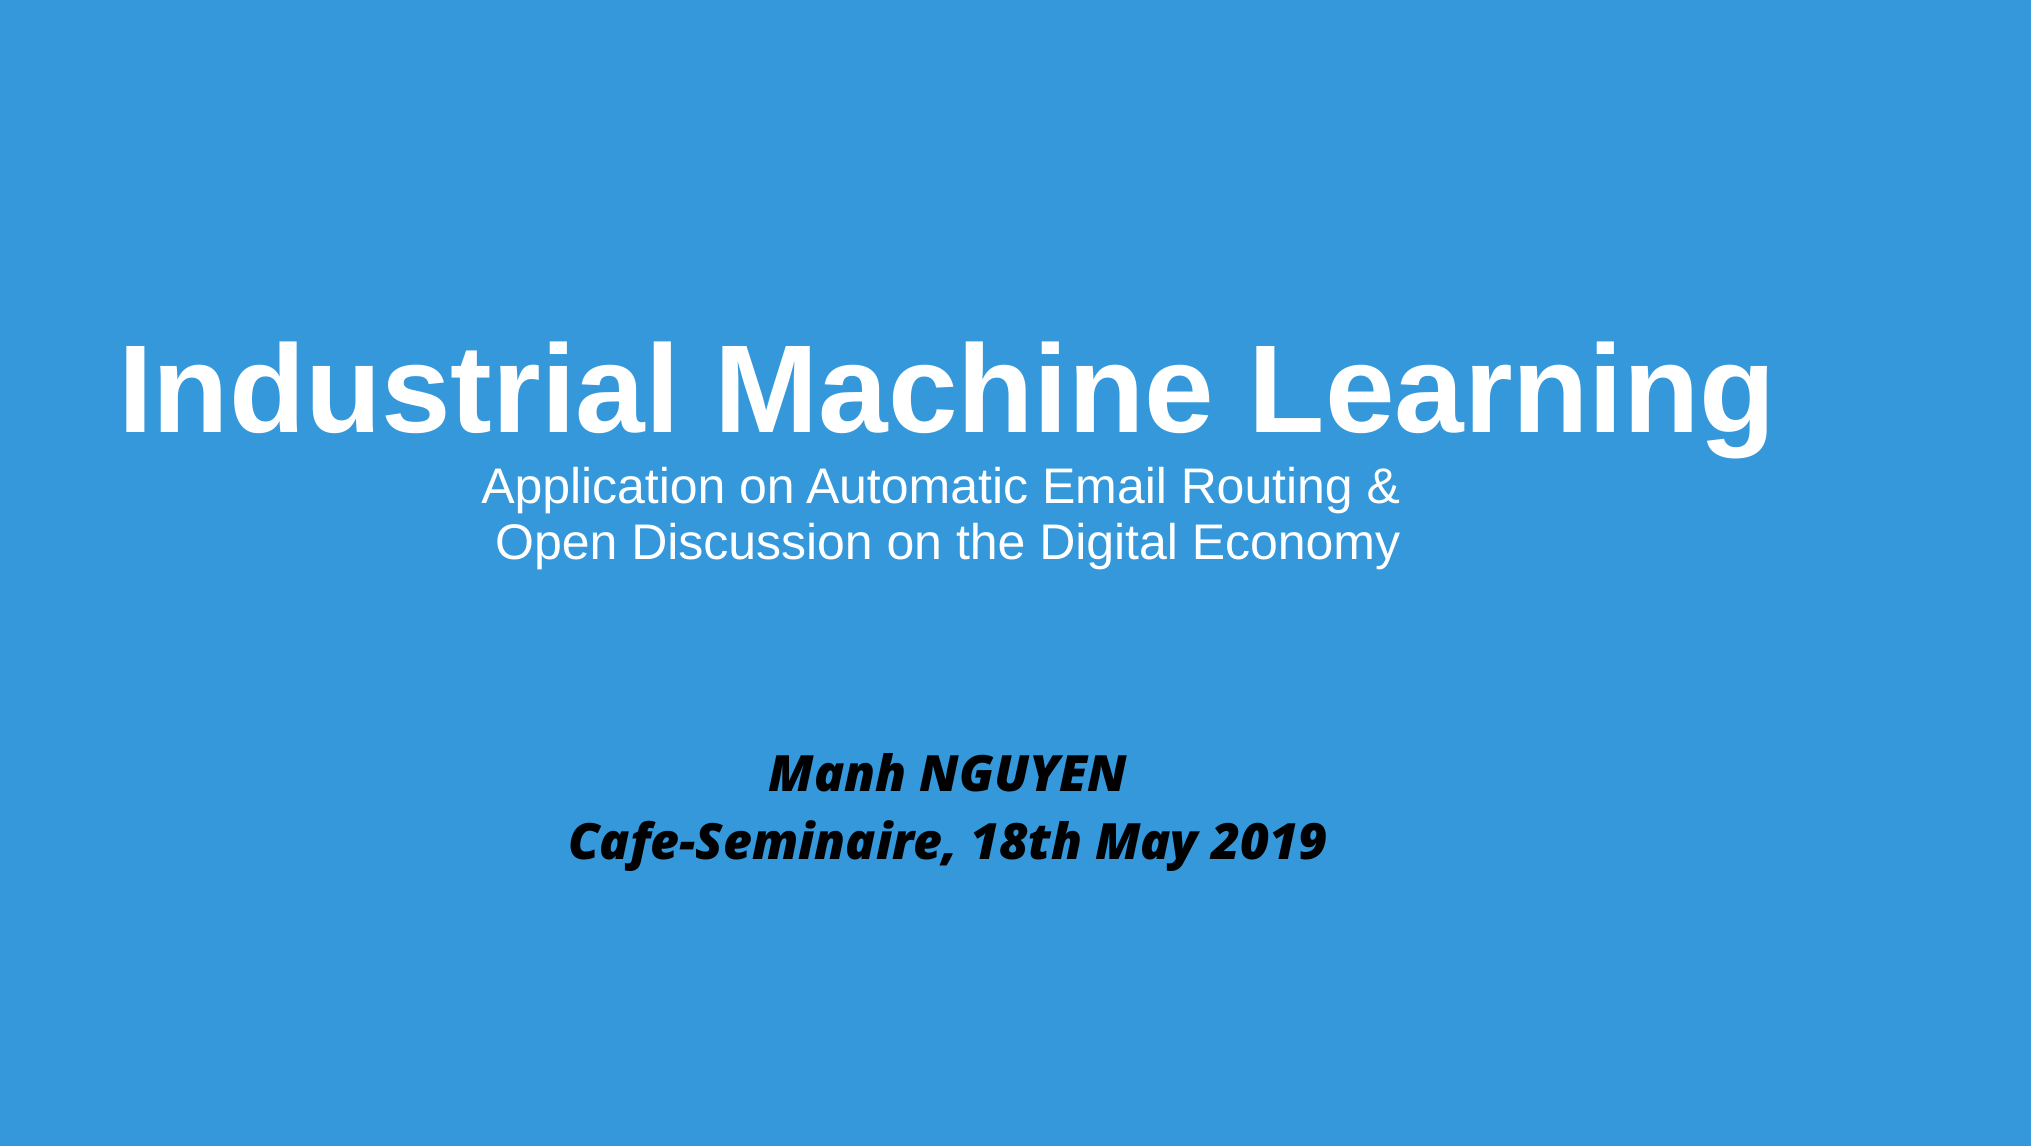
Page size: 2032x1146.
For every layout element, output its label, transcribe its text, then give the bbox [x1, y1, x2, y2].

title Industrial Machine Learning Application on Automatic Email Routing & Open Discussion on the Digital Economy Manh NGUYEN Cafe-Seminaire, 18th May 2019 [118, 236, 1926, 957]
